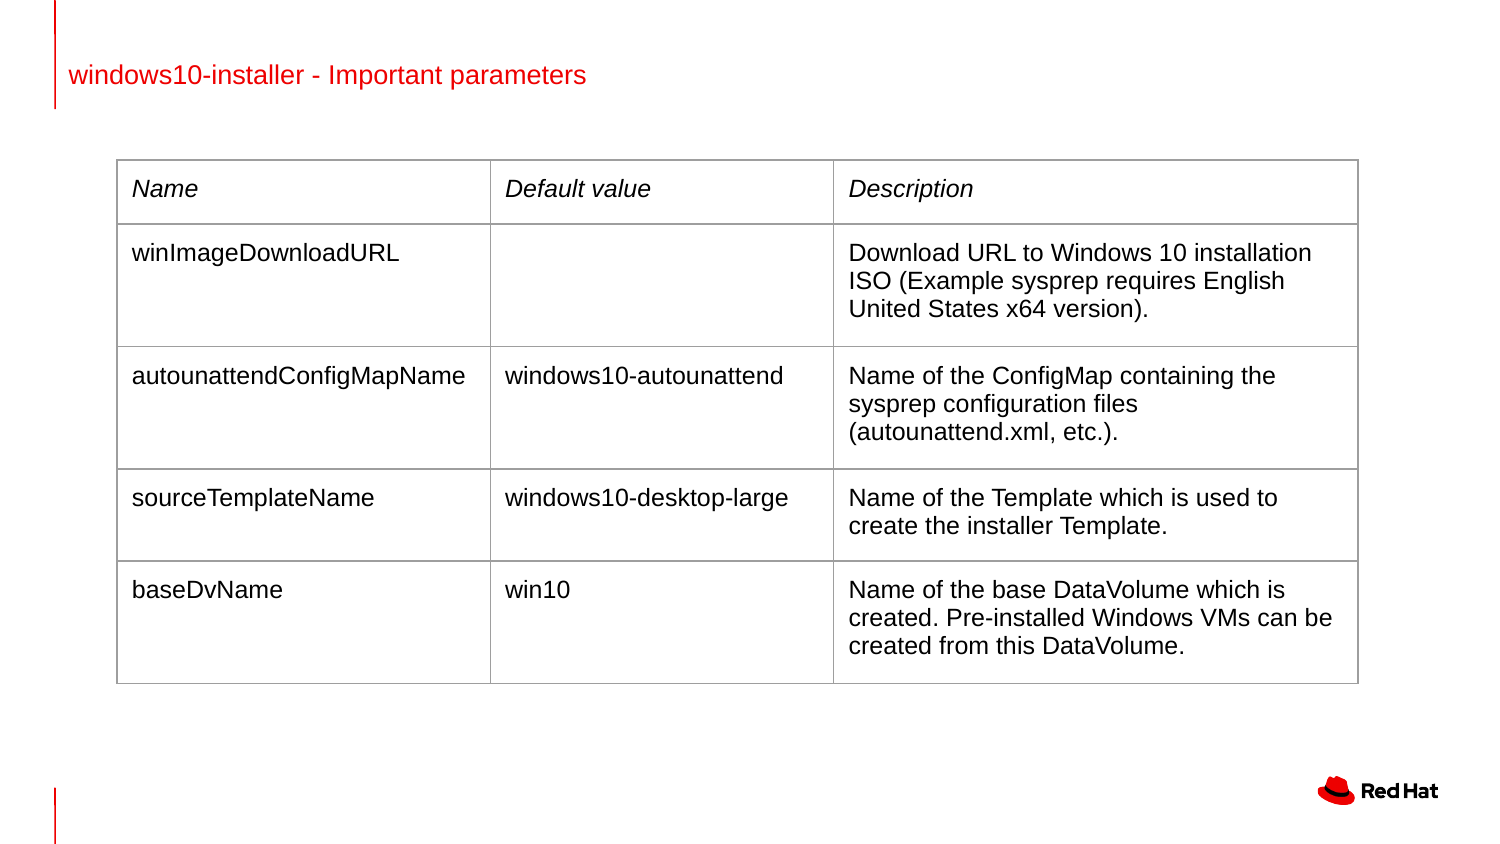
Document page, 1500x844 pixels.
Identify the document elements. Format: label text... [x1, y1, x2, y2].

table_cell autounattendConfigMapName [118, 347, 490, 468]
table_cell [491, 225, 833, 346]
table_cell Name of the base DataVolume which is created. Pre-installed Windows VMs can be created from this DataVolume. [834, 562, 1357, 683]
picture [1317, 776, 1438, 805]
table_cell Name of the Template which is used to create the installer Template. [834, 470, 1357, 560]
table_header Description [834, 161, 1357, 223]
table_header Default value [491, 161, 833, 223]
table_cell sourceTemplateName [118, 470, 490, 560]
table_cell win10 [491, 562, 833, 683]
table_cell winImageDownloadURL [118, 225, 490, 346]
table_cell Name of the ConfigMap containing the sysprep configuration files (autounattend.xml, etc.). [834, 347, 1357, 468]
table_cell windows10-autounattend [491, 347, 833, 468]
table_cell windows10-desktop-large [491, 470, 833, 560]
subtitle windows10-installer - Important parameters [14, 23, 1017, 125]
table_cell Download URL to Windows 10 installation ISO (Example sysprep requires English United States x64 version). [834, 225, 1357, 346]
table_header Name [118, 161, 490, 223]
table_cell baseDvName [118, 562, 490, 683]
